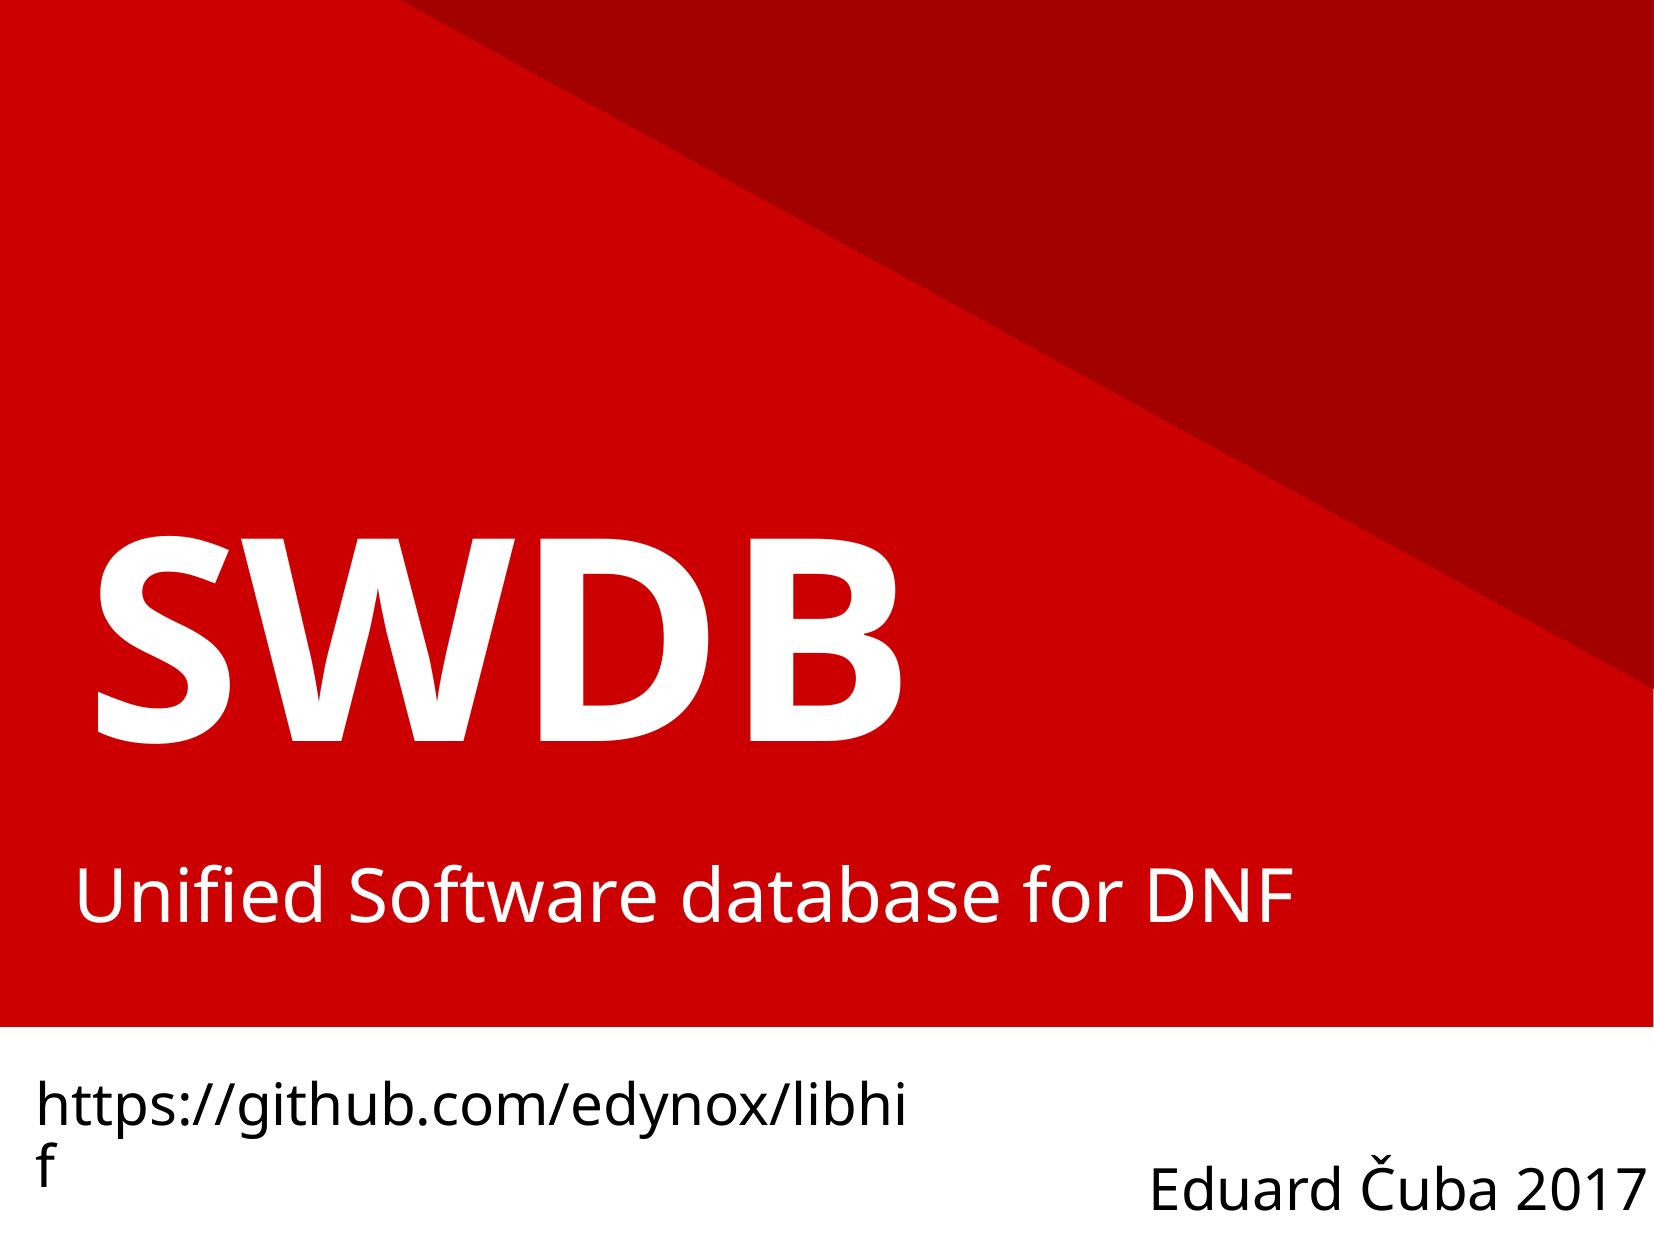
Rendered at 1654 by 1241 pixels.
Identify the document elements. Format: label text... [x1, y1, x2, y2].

title https://github.com/edynox/libhif https://github.com/edynox/dnf [35, 1062, 910, 1217]
text_box [401, 0, 1654, 689]
text_box SWDB [70, 431, 1004, 834]
text_box Eduard Čuba 2017 [1133, 1141, 1654, 1241]
text_box Unified Software database for DNF [59, 834, 1465, 945]
text_box [0, 1027, 1654, 1241]
text_box SWDB [70, 945, 1004, 1123]
